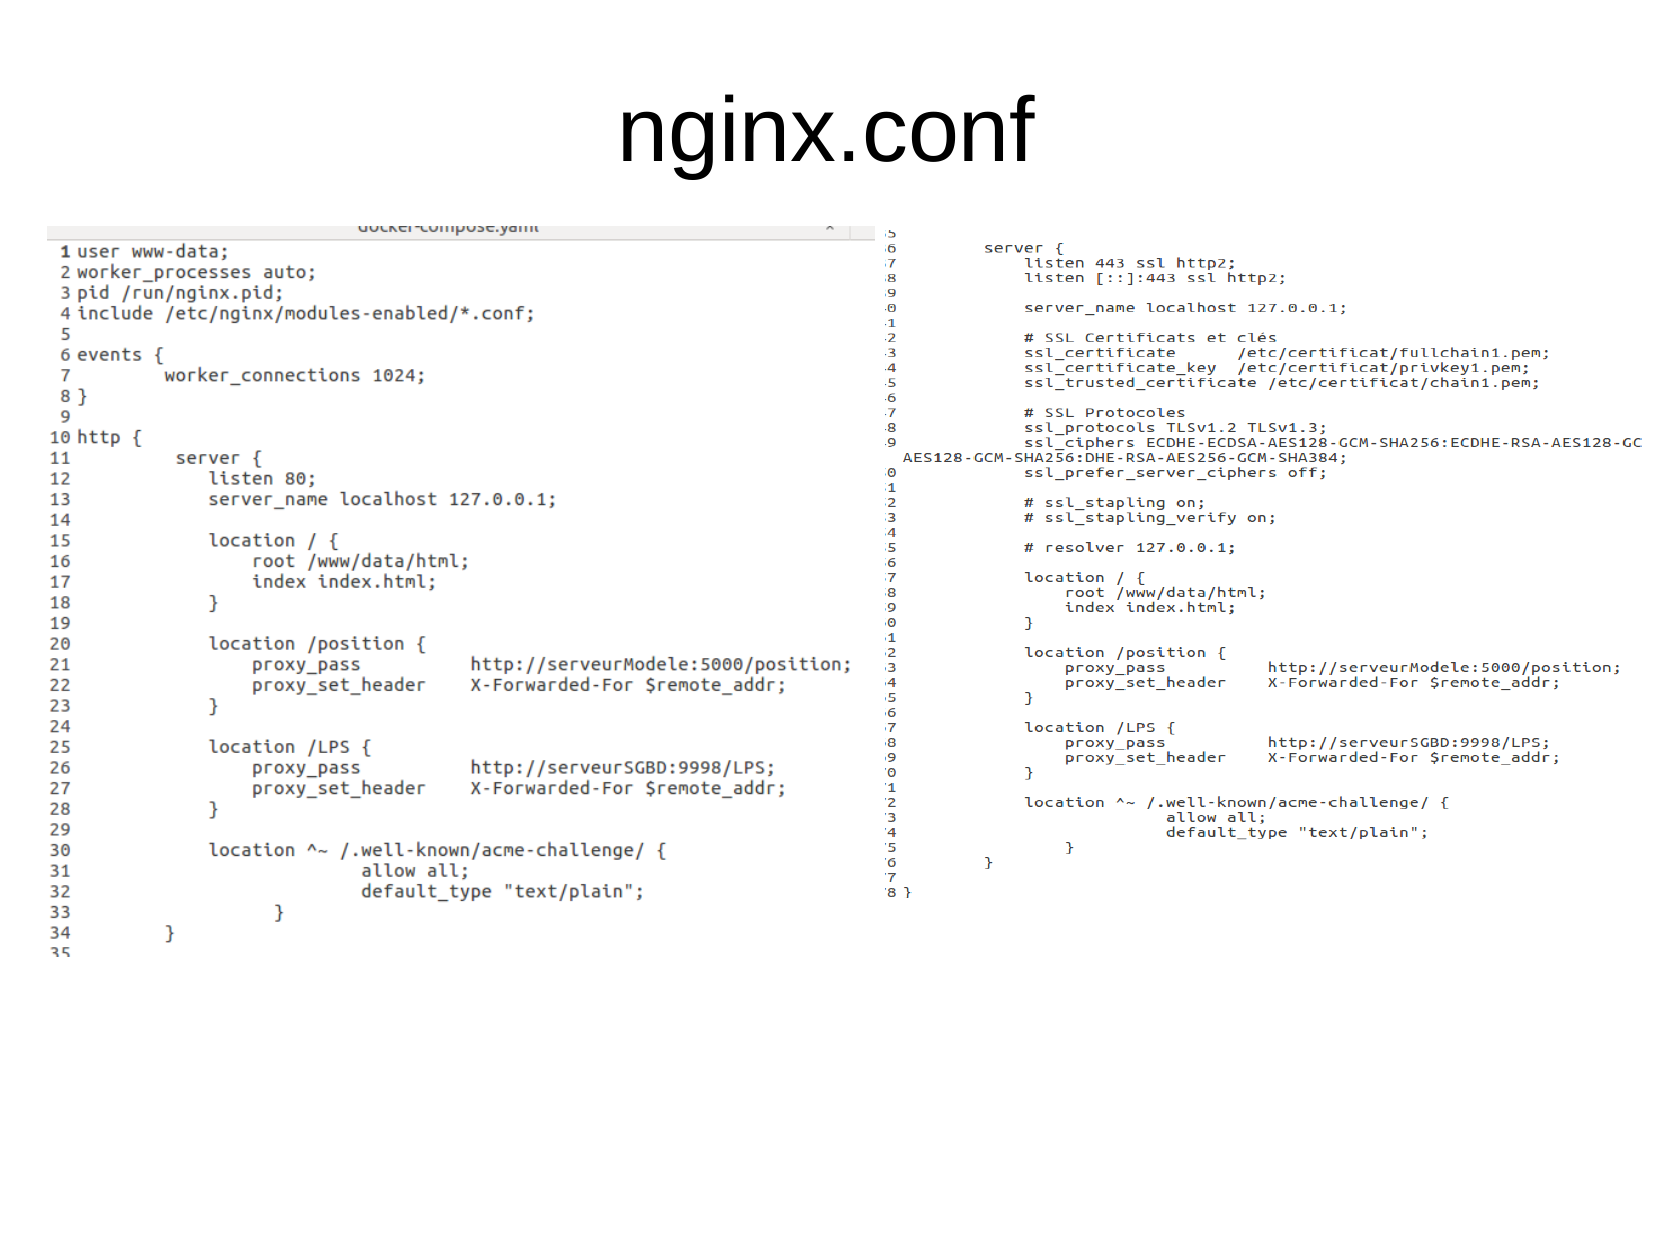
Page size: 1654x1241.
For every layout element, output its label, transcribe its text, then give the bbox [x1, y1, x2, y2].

picture [885, 230, 1642, 898]
title nginx.conf [82, 25, 1571, 233]
picture [47, 226, 875, 957]
